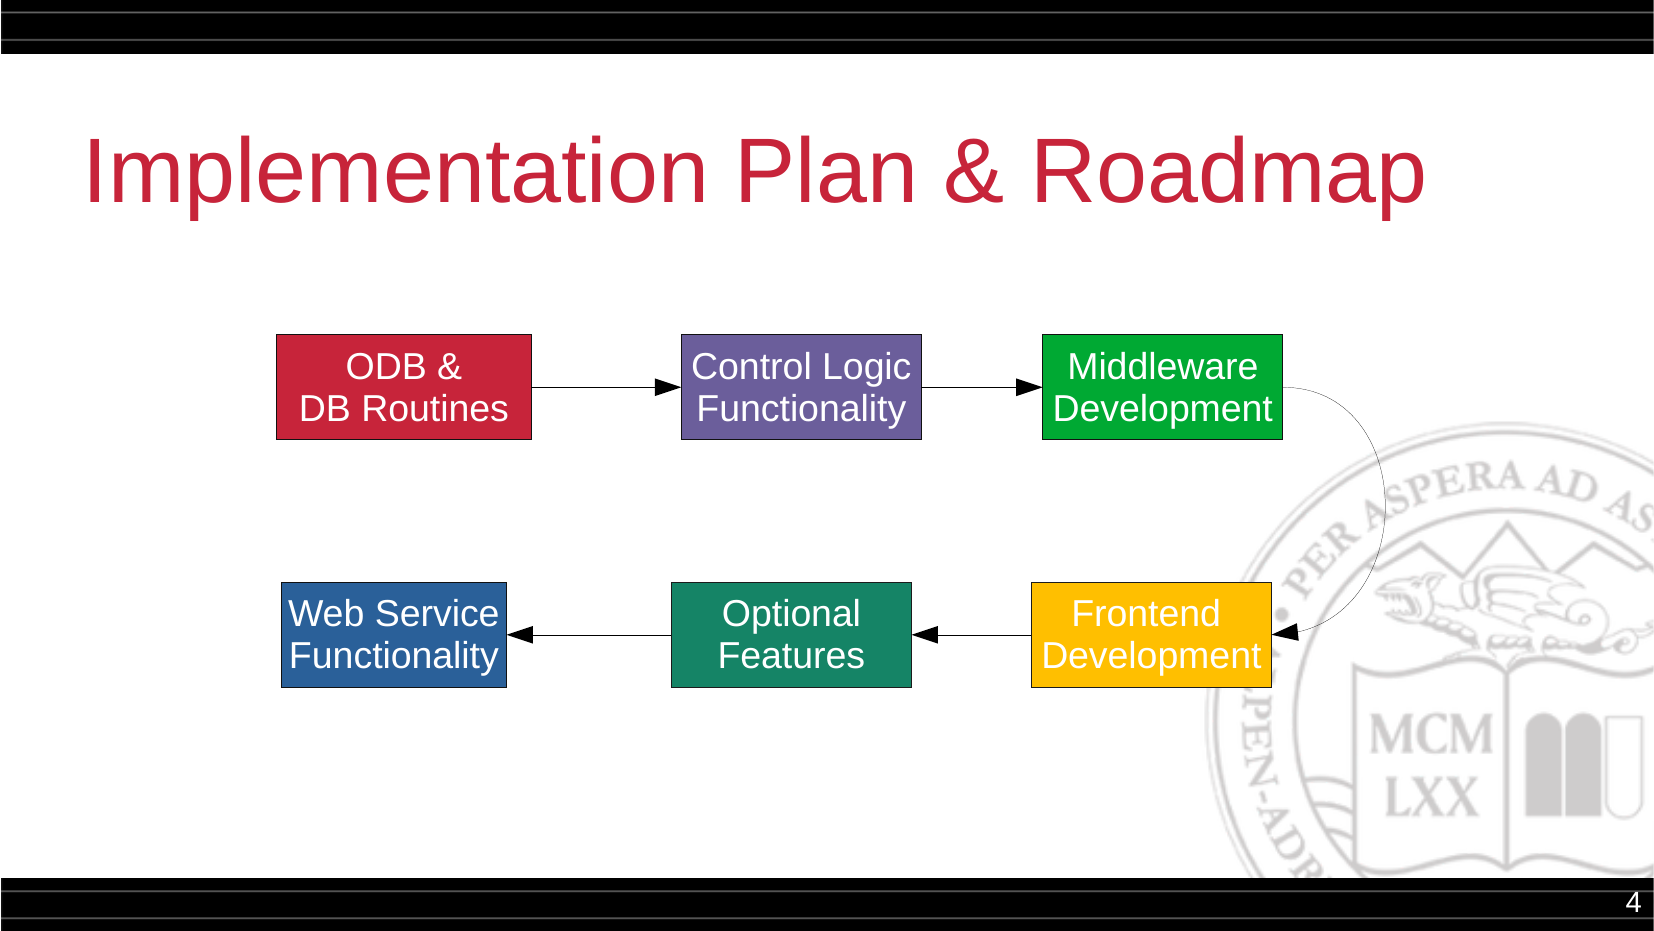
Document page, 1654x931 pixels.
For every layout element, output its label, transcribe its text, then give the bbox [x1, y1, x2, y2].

text_box Optional Features [671, 582, 912, 688]
text_box Middleware Development [1042, 334, 1283, 440]
picture [1, 0, 1654, 54]
text_box Control Logic Functionality [681, 334, 922, 440]
text_box Web Service Functionality [281, 582, 507, 688]
title Implementation Plan & Roadmap [82, 92, 1571, 249]
picture [1, 878, 1654, 931]
text_box ODB & DB Routines [276, 334, 532, 440]
text_box Frontend Development [1031, 582, 1272, 688]
